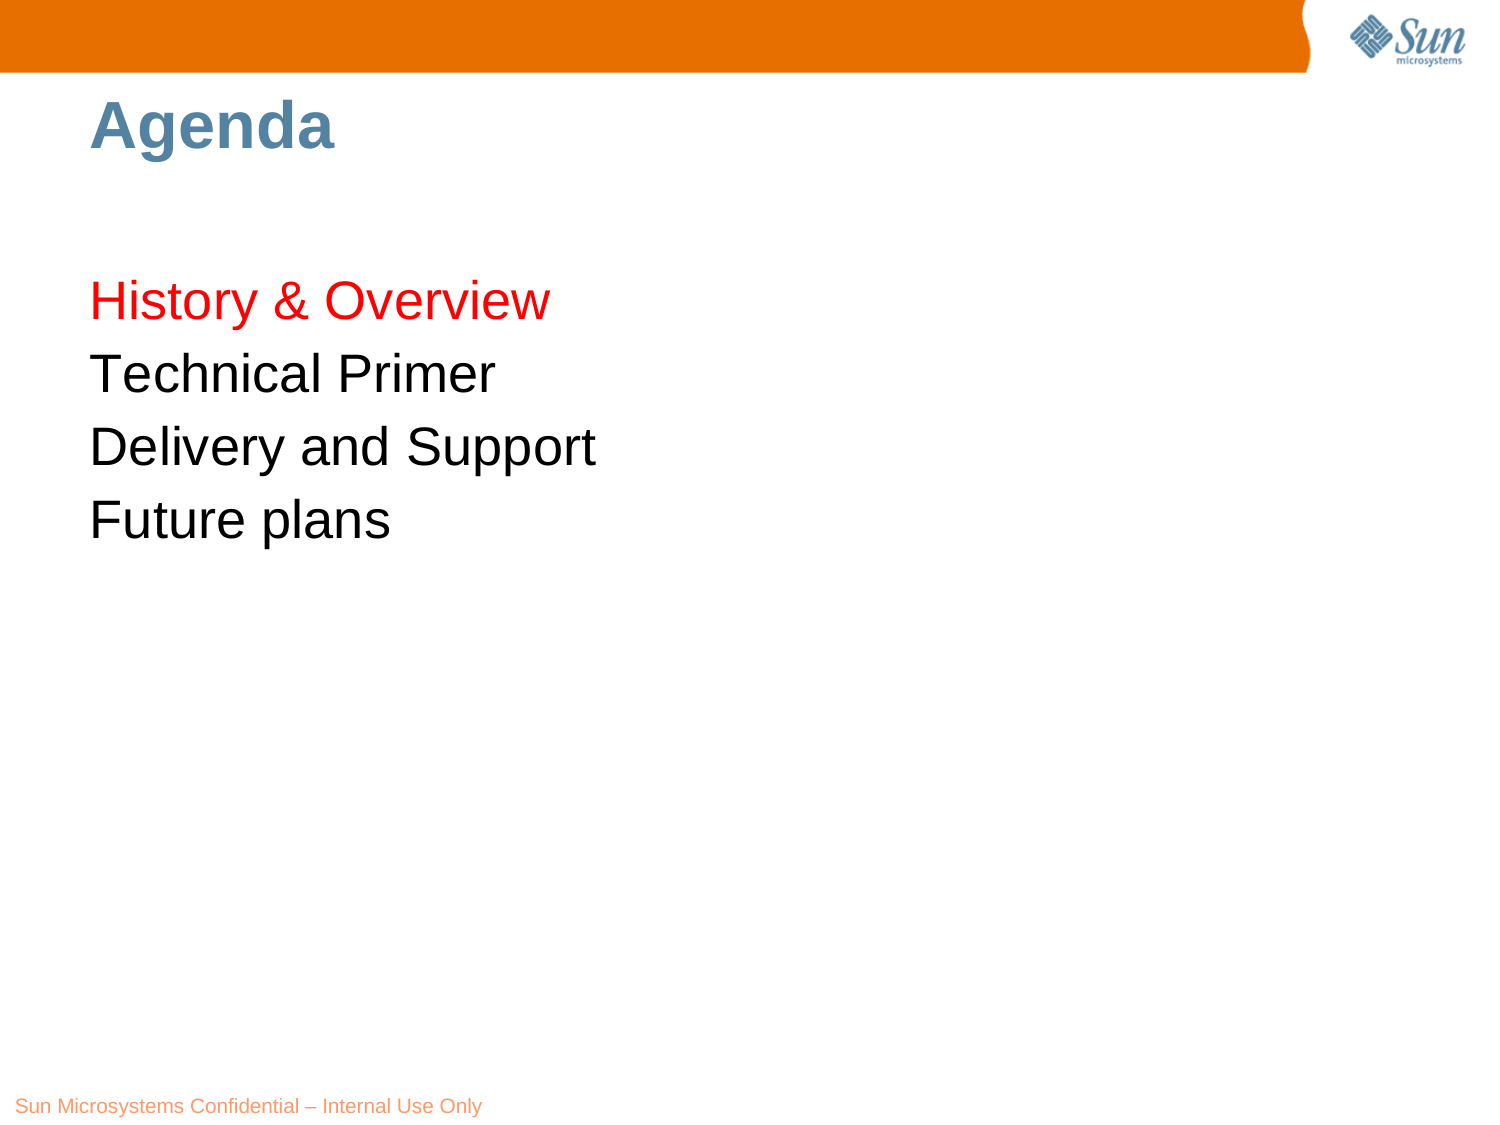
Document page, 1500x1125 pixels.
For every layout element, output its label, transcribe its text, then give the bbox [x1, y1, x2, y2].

list History & Overview Technical Primer Delivery and Support Future plans [75, 262, 1426, 1006]
title Agenda [75, 79, 1426, 225]
picture [0, 0, 1500, 75]
